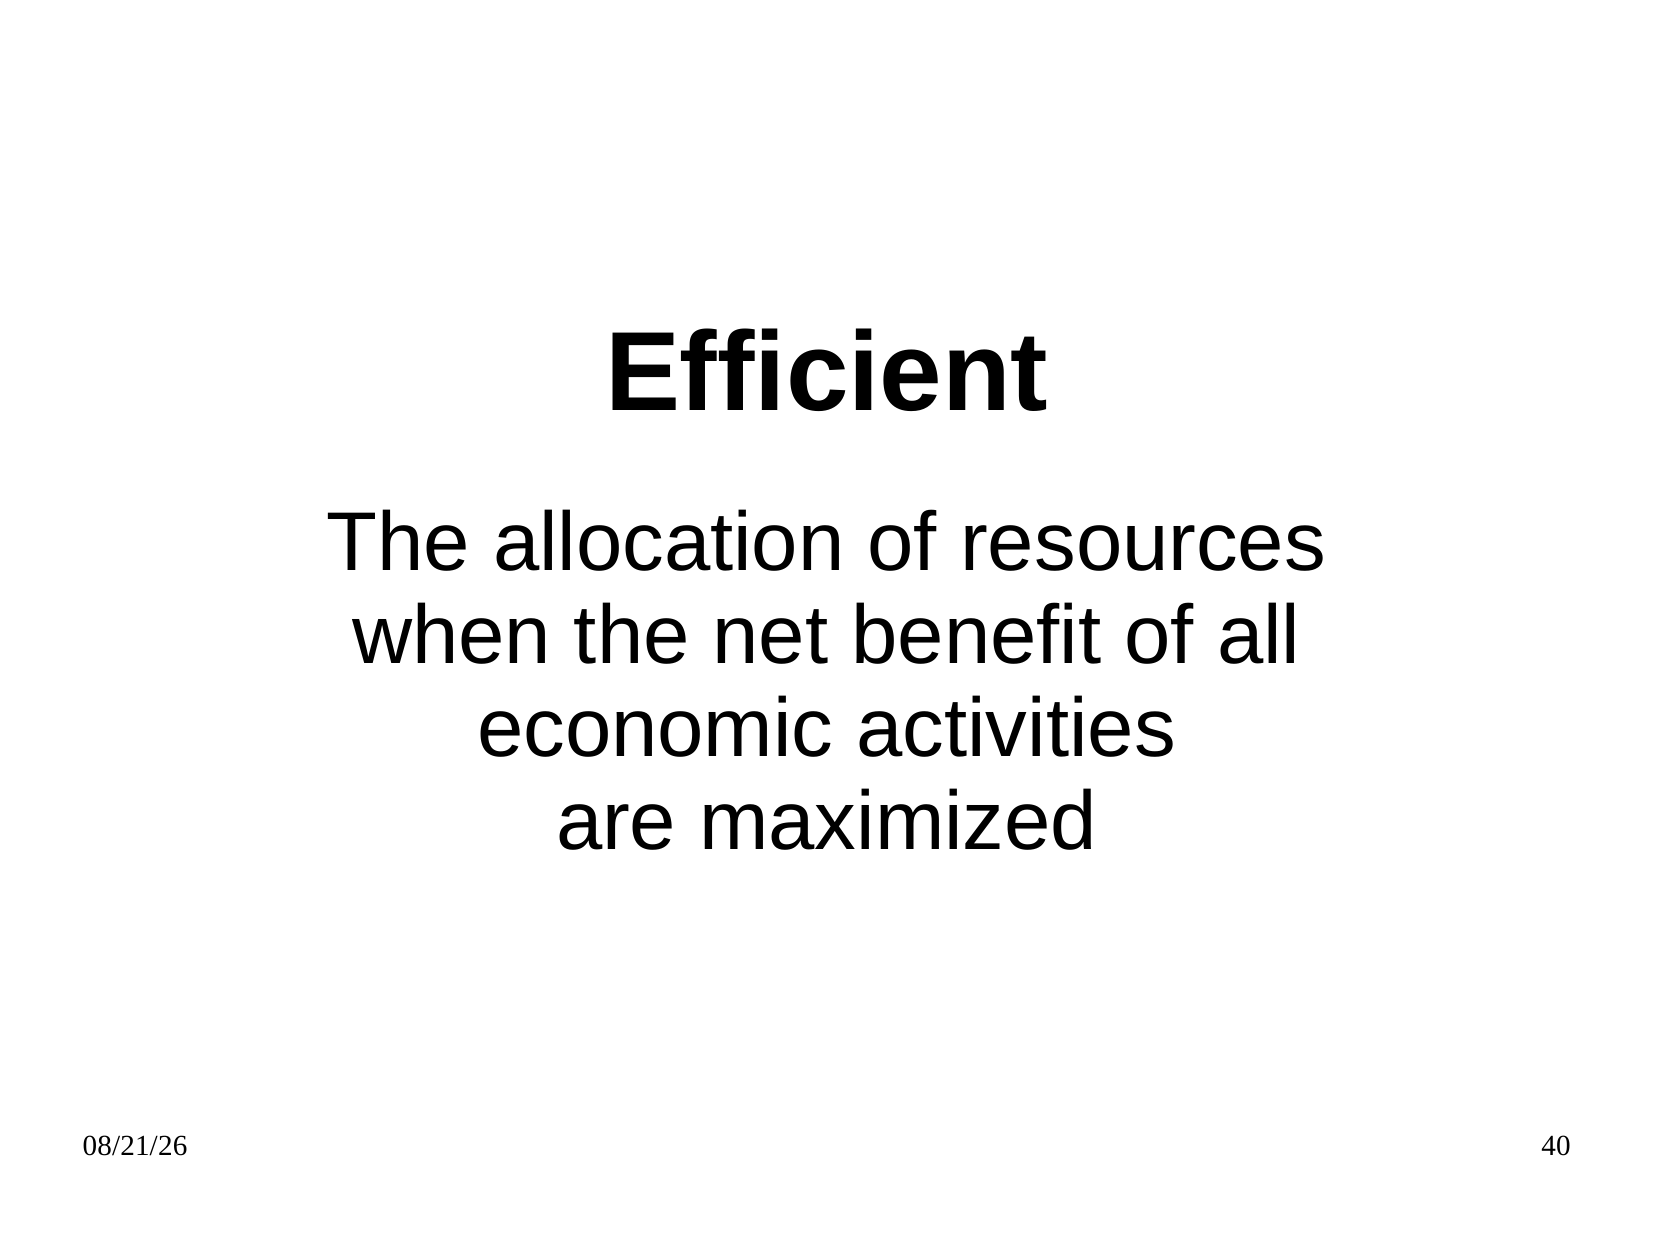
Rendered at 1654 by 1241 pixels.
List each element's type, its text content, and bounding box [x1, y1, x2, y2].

title Efficient [82, 267, 1571, 476]
subtitle The allocation of resources when the net benefit of all economic activities are maximized [82, 494, 1571, 867]
